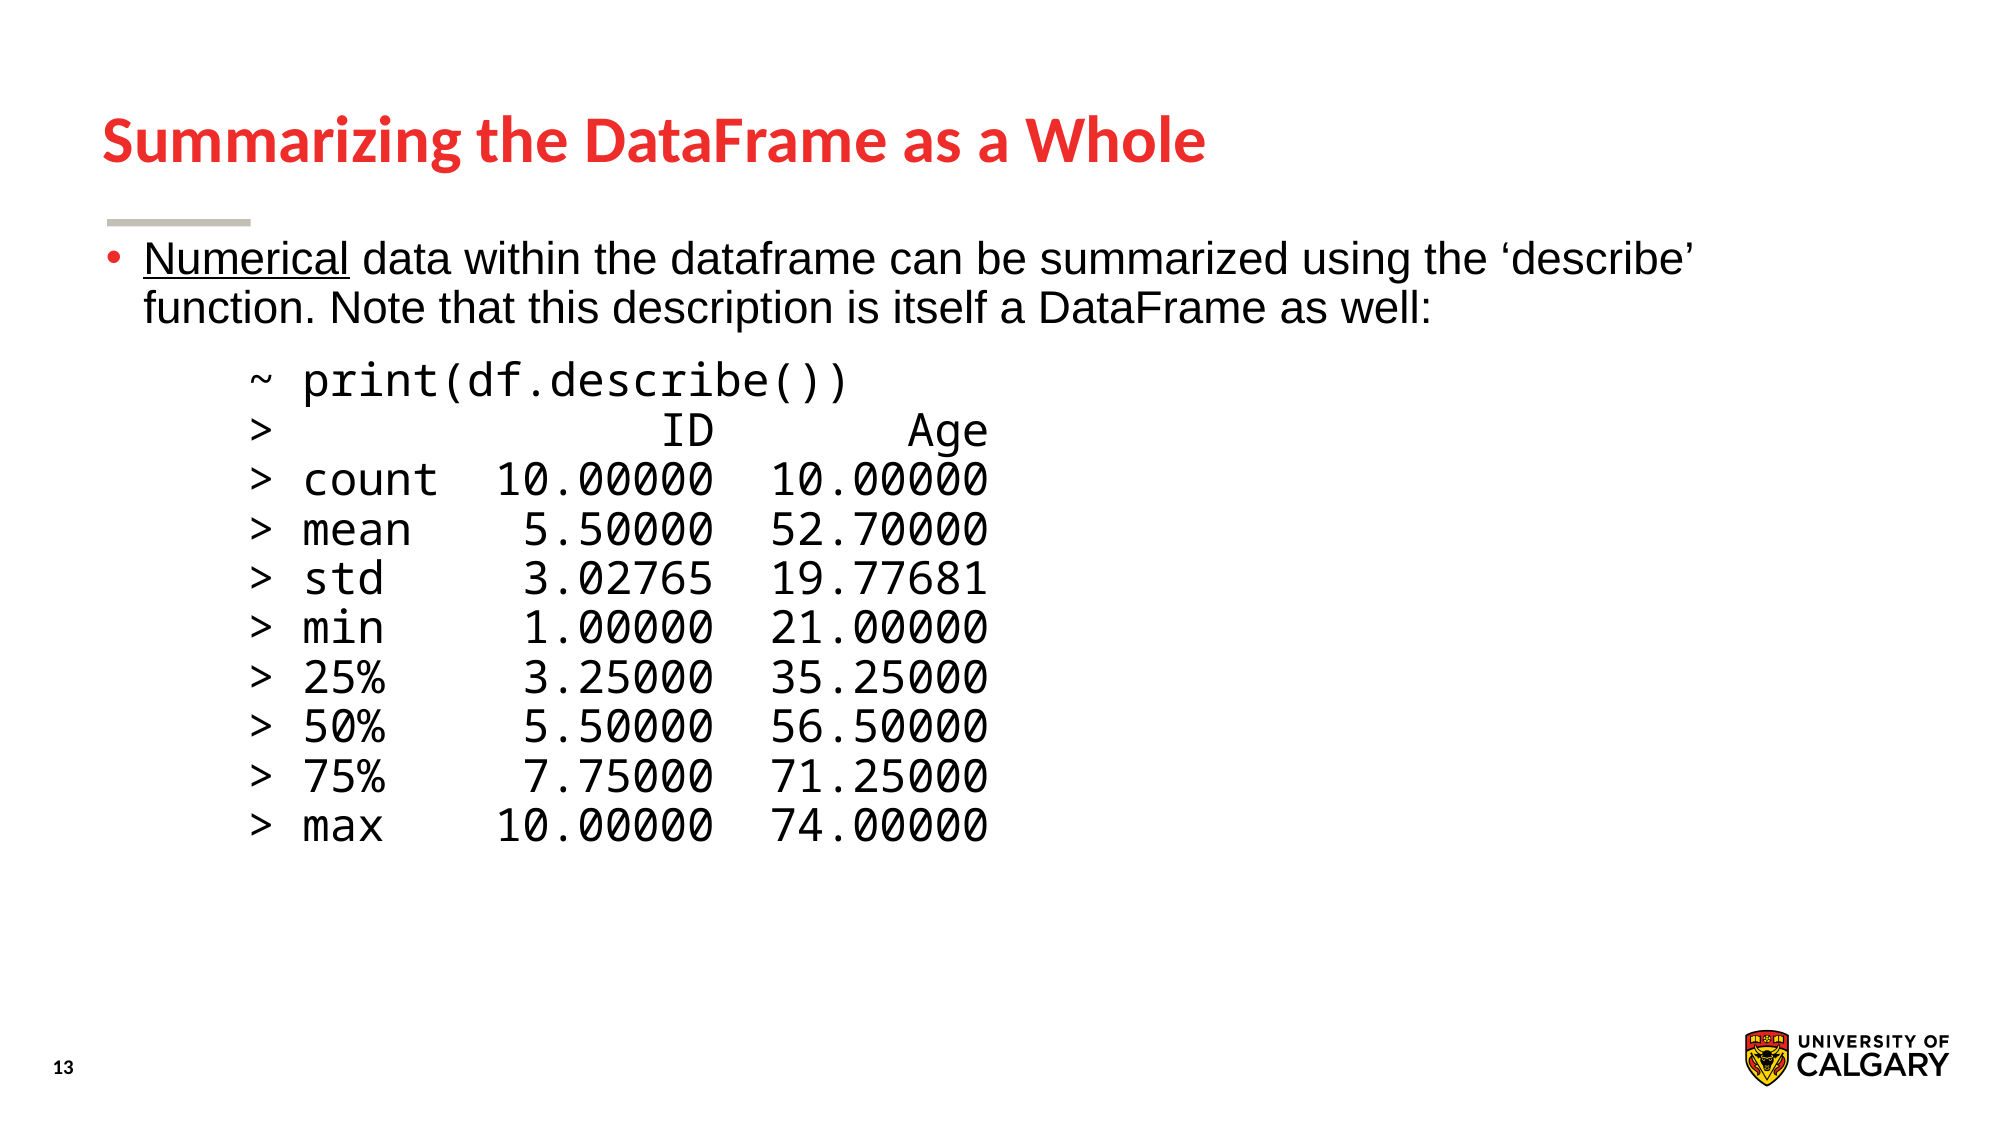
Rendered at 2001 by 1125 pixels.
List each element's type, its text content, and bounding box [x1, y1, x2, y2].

list Numerical data within the dataframe can be summarized using the ‘describe’ function. Note that this description is itself a DataFrame as well: ~ print(df.describe()) > ID Age > count 10.00000 10.00000 > mean 5.50000 52.70000 > std 3.02765 19.77681 > min 1.00000 21.00000 > 25% 3.25000 35.25000 > 50% 5.50000 56.50000 > 75% 7.75000 71.25000 > max 10.00000 74.00000 [91, 227, 1774, 941]
picture [1722, 1012, 1972, 1099]
title Summarizing the DataFrame as a Whole [87, 60, 1774, 222]
